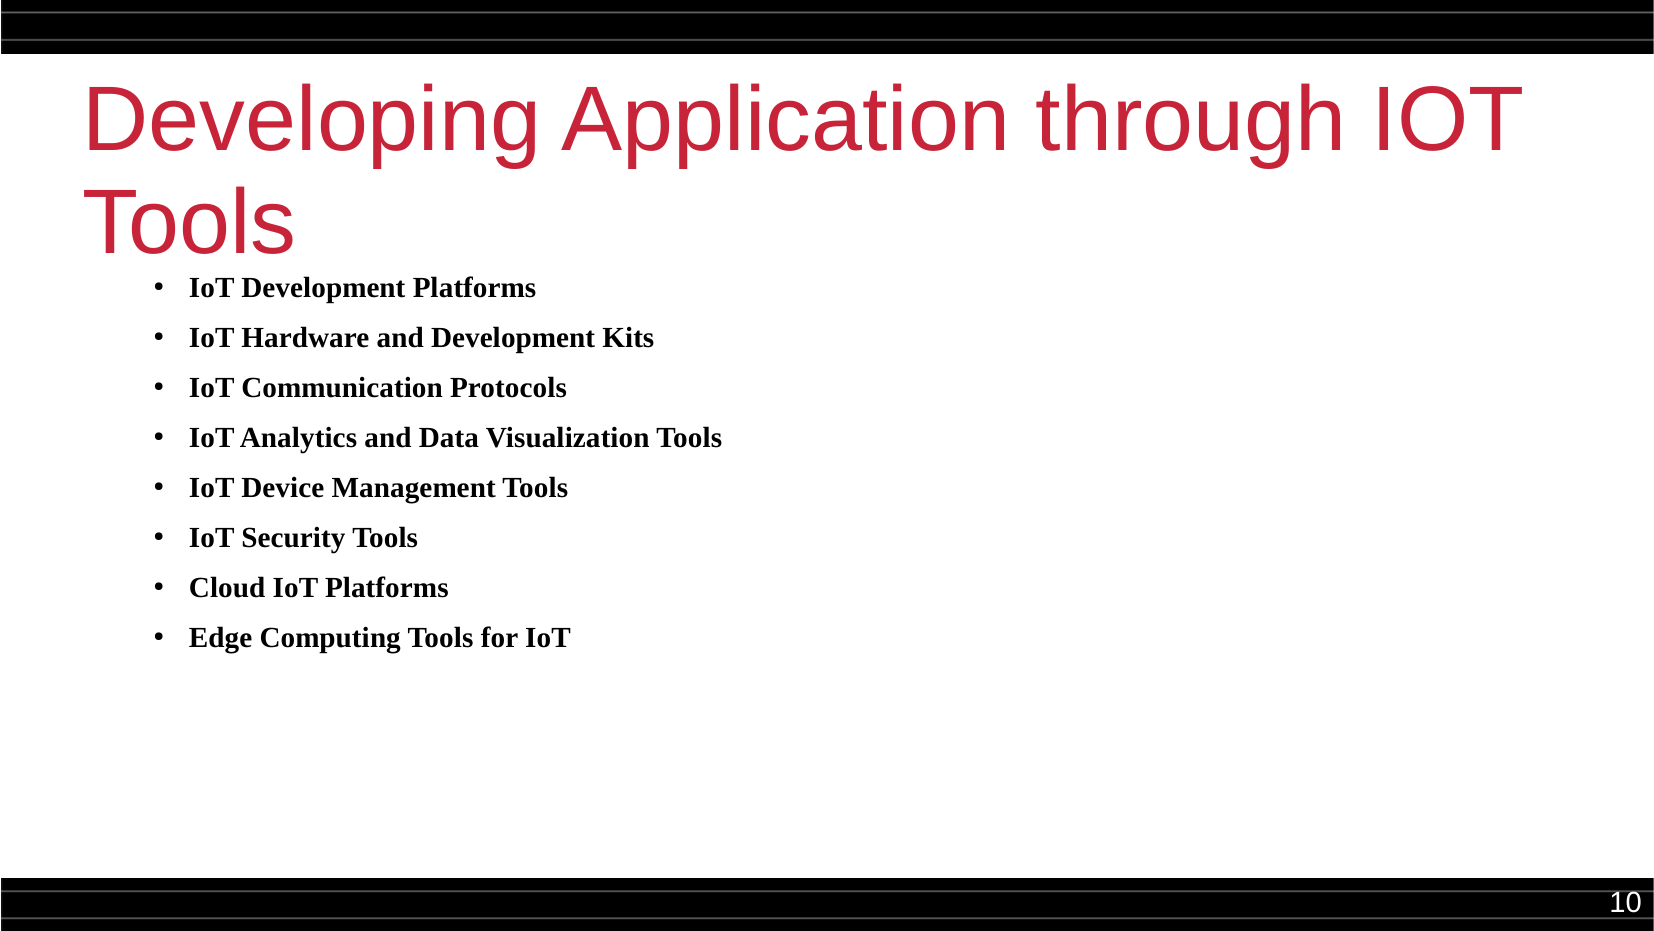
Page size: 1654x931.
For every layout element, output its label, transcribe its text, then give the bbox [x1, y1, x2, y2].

title Developing Application through IOT Tools [82, 67, 1571, 271]
picture [1, 878, 1654, 931]
picture [1, 0, 1654, 54]
list IoT Development Platforms IoT Hardware and Development Kits IoT Communication Protocols IoT Analytics and Data Visualization Tools IoT Device Management Tools IoT Security Tools Cloud IoT Platforms Edge Computing Tools for IoT [82, 271, 1571, 851]
